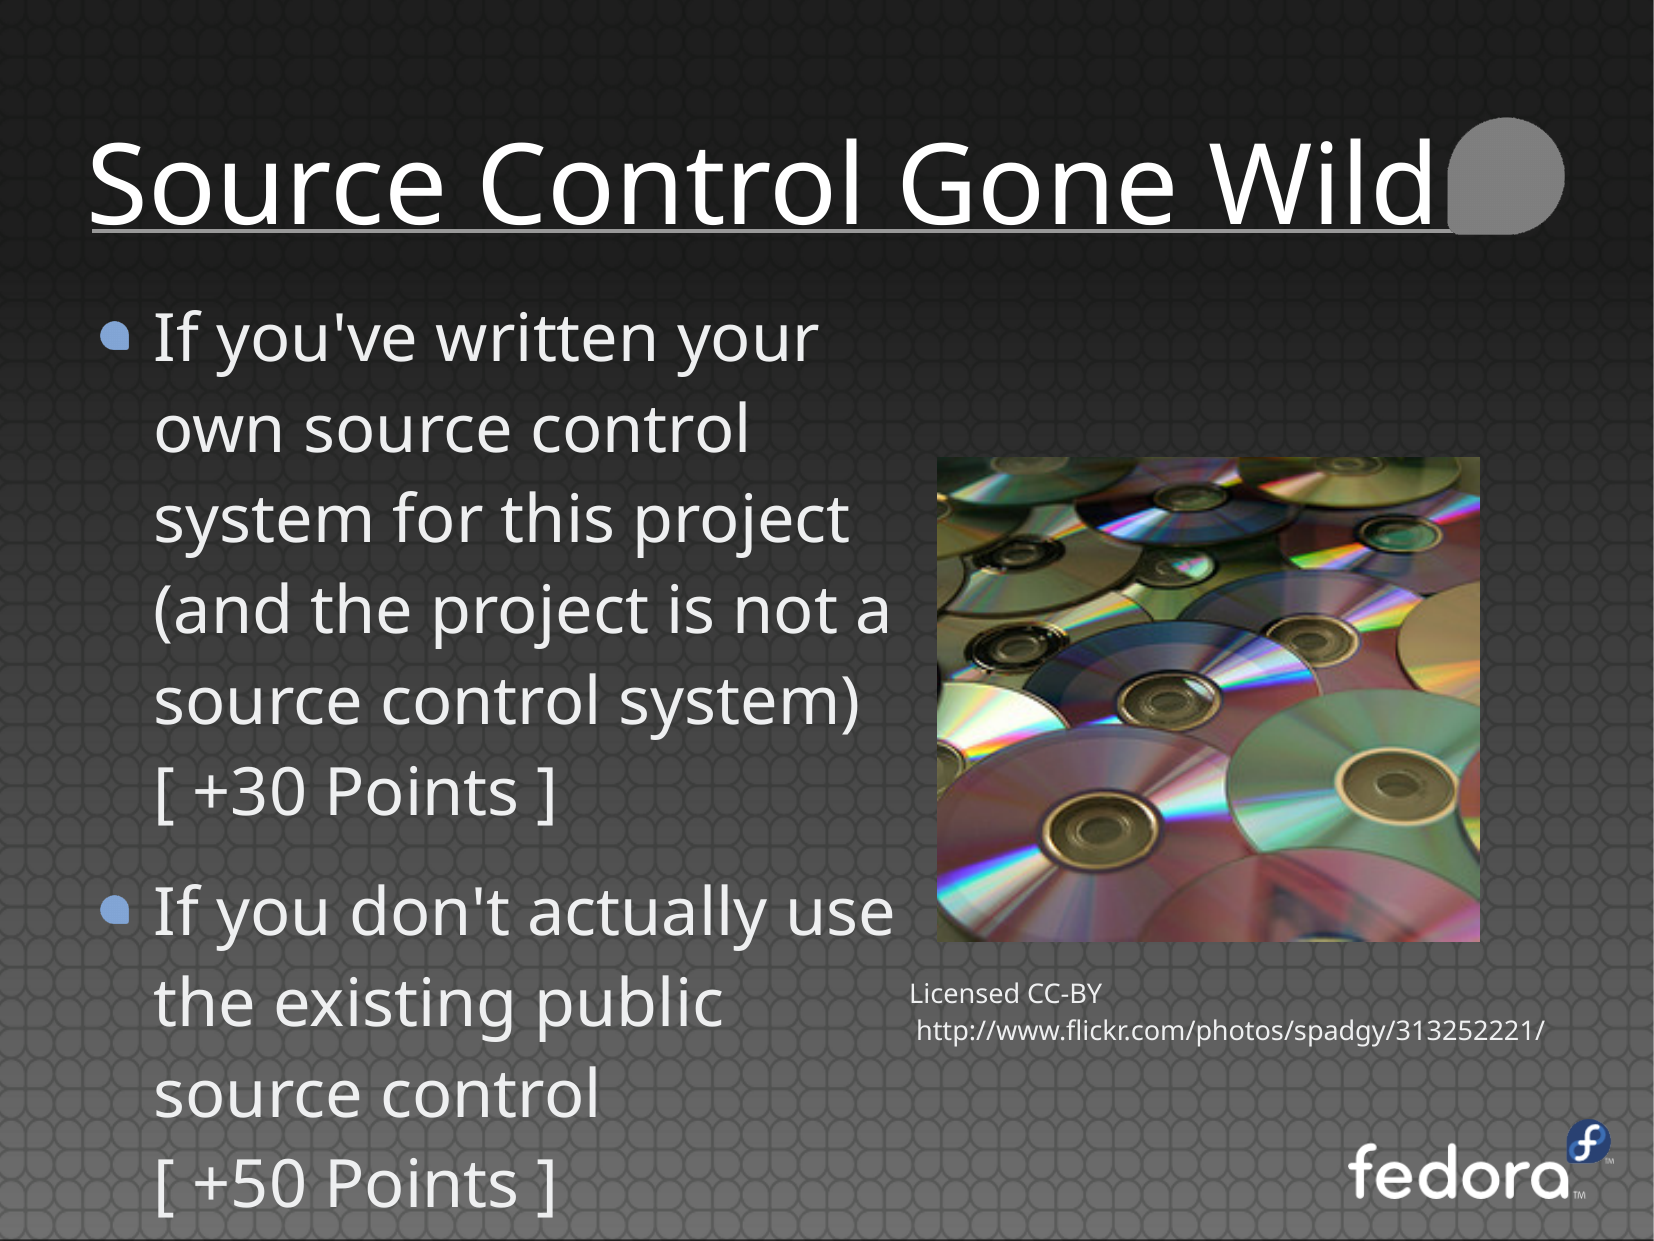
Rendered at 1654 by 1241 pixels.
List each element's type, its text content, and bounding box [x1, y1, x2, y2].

list If you've written your own source control system for this project (and the project is not a source control system) [ +30 Points ] If you don't actually use the existing public source control [ +50 Points ] [82, 290, 900, 1241]
picture [0, 0, 1654, 1241]
title Source Control Gone Wild [86, 112, 1576, 249]
text_box Licensed CC-BY http://www.flickr.com/photos/spadgy/313252221/ [905, 967, 1549, 1046]
